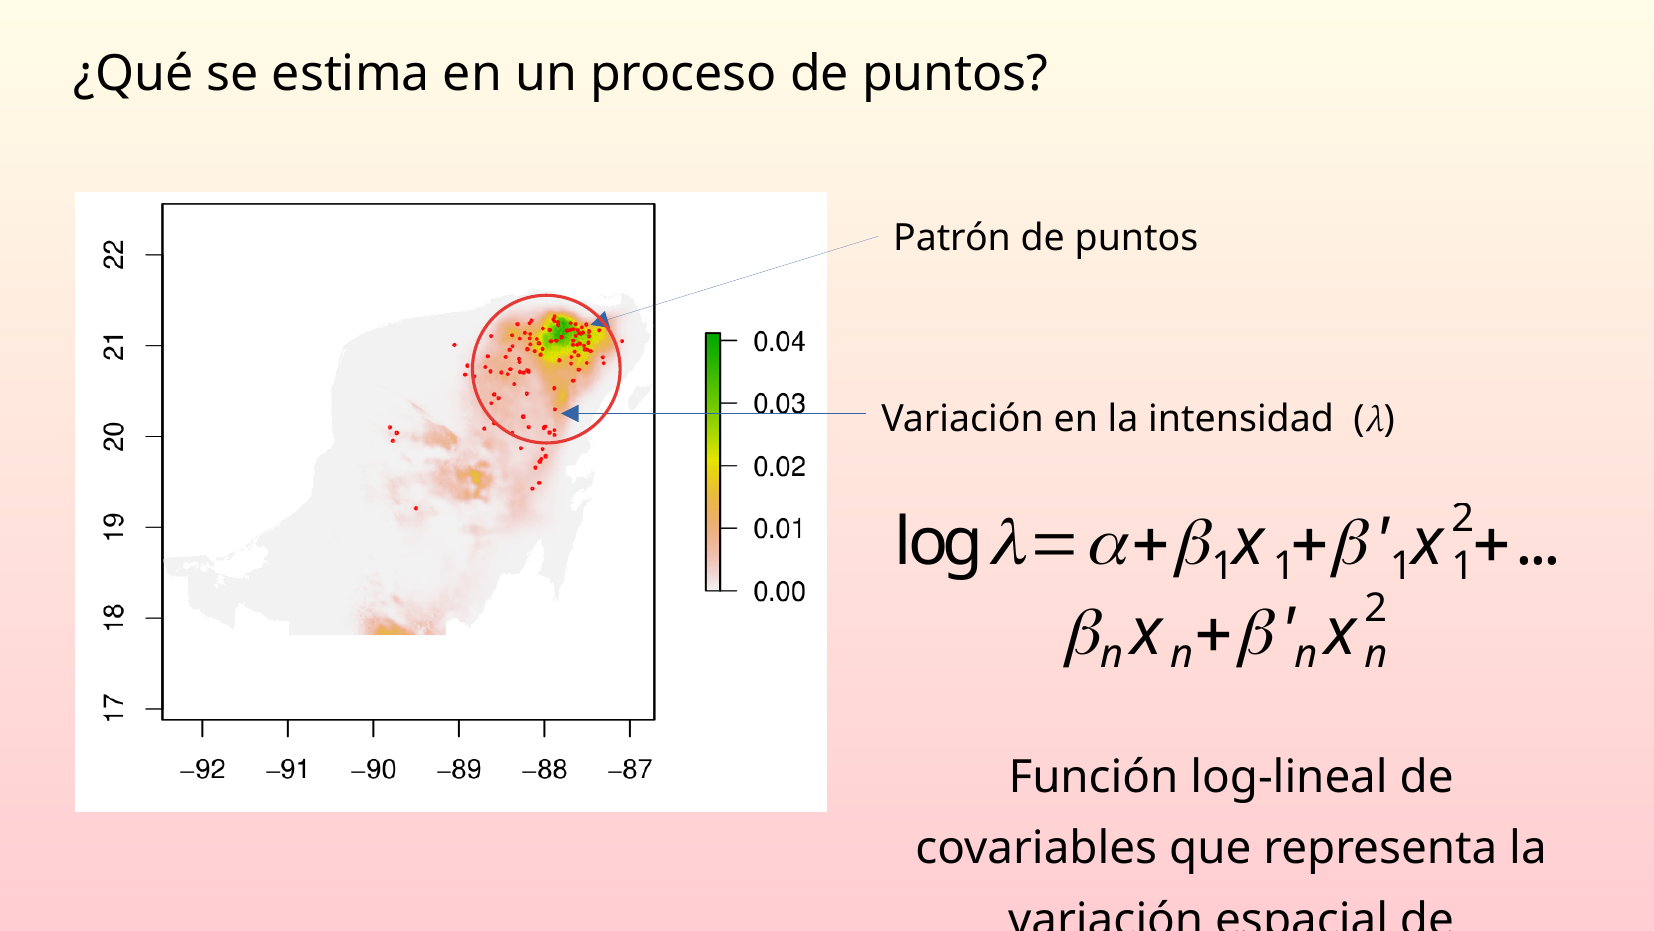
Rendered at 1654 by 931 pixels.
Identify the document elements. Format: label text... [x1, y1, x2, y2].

chart [885, 503, 1564, 680]
picture [475, 297, 618, 441]
picture [608, 253, 827, 413]
text_box Variación en la intensidad (λ) [866, 383, 1386, 443]
text_box ¿Qué se estima en un proceso de puntos? [59, 29, 1536, 105]
text_box Función log-lineal de covariables que representa la variación espacial de intensidad de puntos [891, 726, 1571, 900]
picture [75, 192, 827, 812]
text_box Patrón de puntos [878, 203, 1193, 261]
